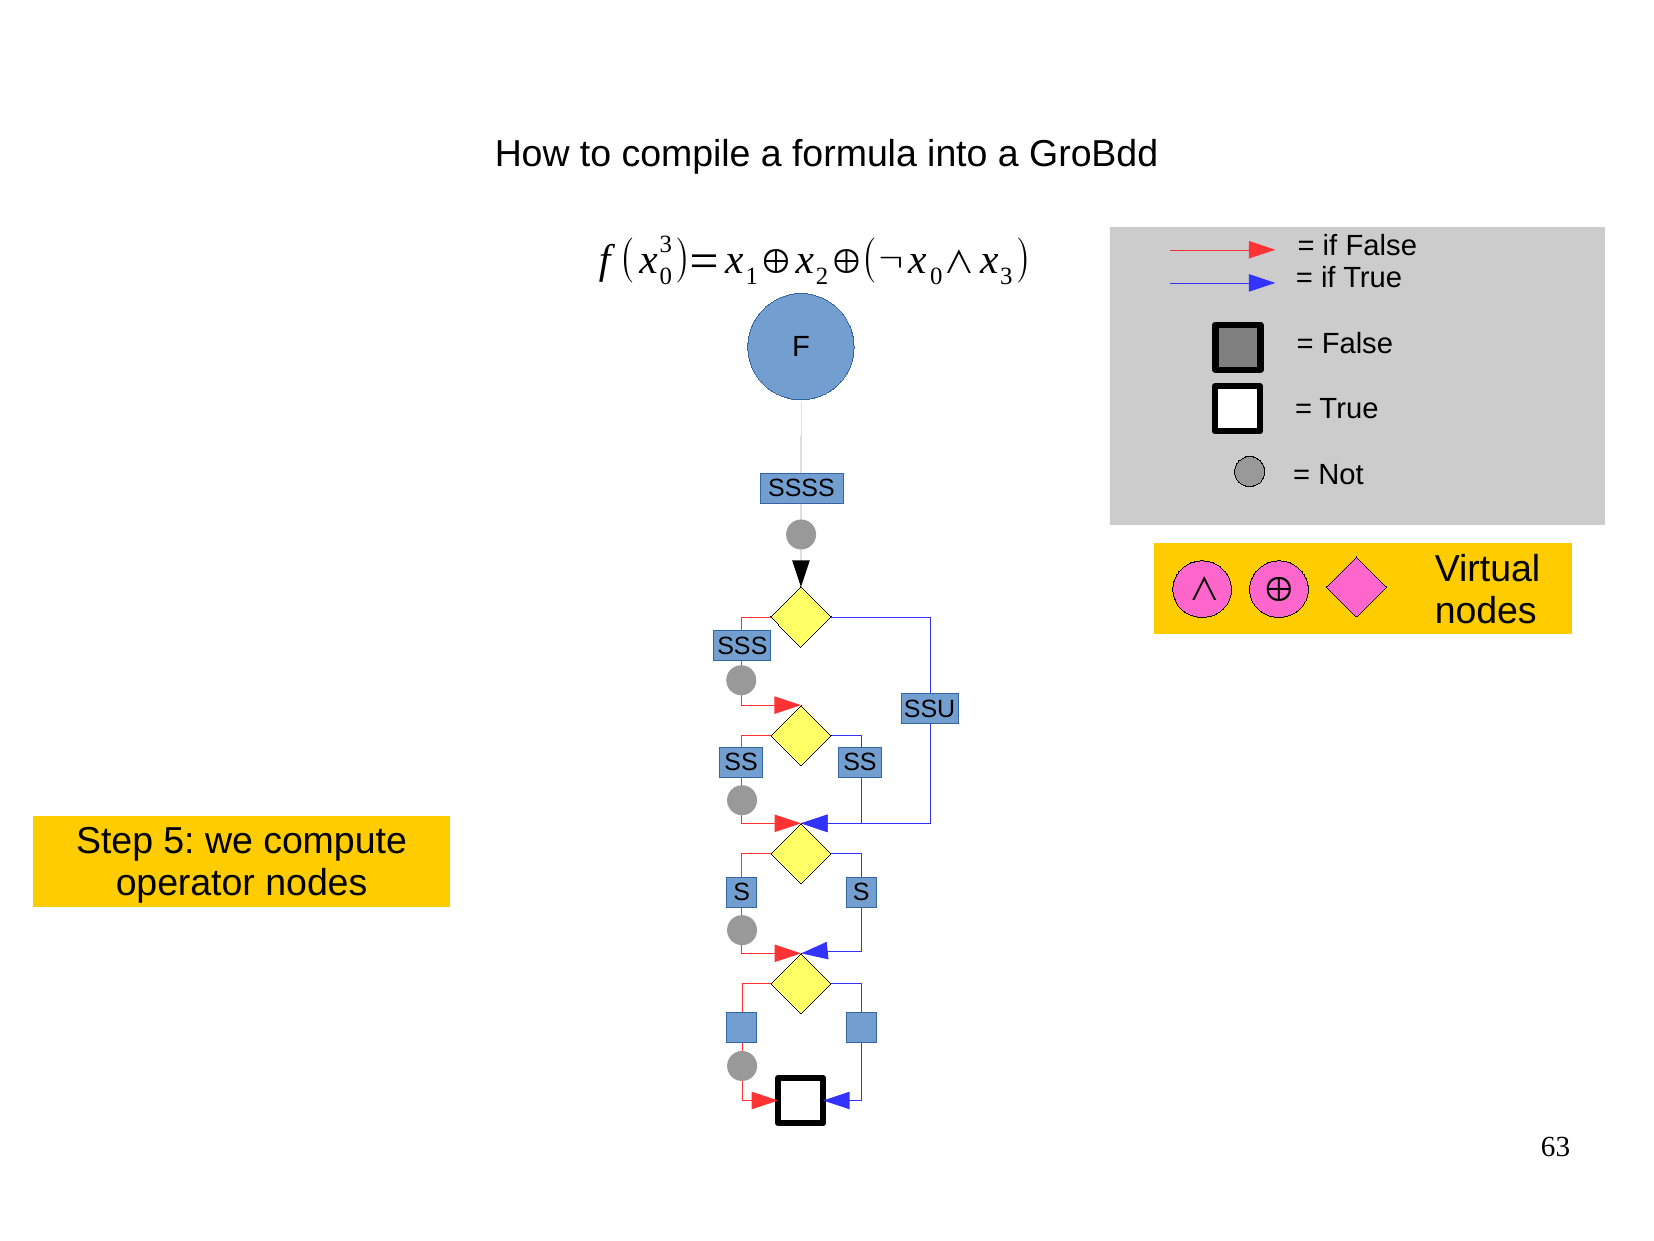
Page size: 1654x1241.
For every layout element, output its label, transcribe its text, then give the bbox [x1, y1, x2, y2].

text_box SSU [901, 693, 959, 724]
text_box [1215, 324, 1261, 370]
text_box Virtual nodes [1420, 540, 1571, 639]
text_box SS [838, 747, 882, 778]
text_box [1234, 456, 1265, 487]
text_box [770, 586, 832, 648]
text_box [1154, 543, 1420, 634]
text_box S [846, 877, 877, 908]
text_box [786, 519, 817, 550]
text_box [771, 706, 832, 766]
text_box [726, 665, 757, 696]
text_box [726, 1012, 757, 1043]
text_box [727, 785, 758, 816]
chart [1181, 563, 1229, 610]
title How to compile a formula into a GroBdd [82, 49, 1571, 257]
text_box SS [719, 747, 763, 778]
text_box S [726, 877, 757, 908]
text_box [778, 1077, 824, 1123]
chart [1254, 563, 1302, 610]
text_box SSS [713, 630, 771, 661]
text_box Step 5: we compute operator nodes [33, 816, 450, 907]
text_box [846, 1012, 877, 1043]
text_box [727, 915, 758, 946]
text_box SSSS [760, 473, 844, 504]
text_box [771, 954, 831, 1014]
text_box [771, 824, 831, 884]
text_box = if False = if True = False = True = Not [1109, 227, 1605, 525]
chart [590, 257, 1036, 289]
text_box F [747, 293, 855, 400]
text_box [727, 1050, 758, 1082]
text_box [1215, 386, 1261, 432]
